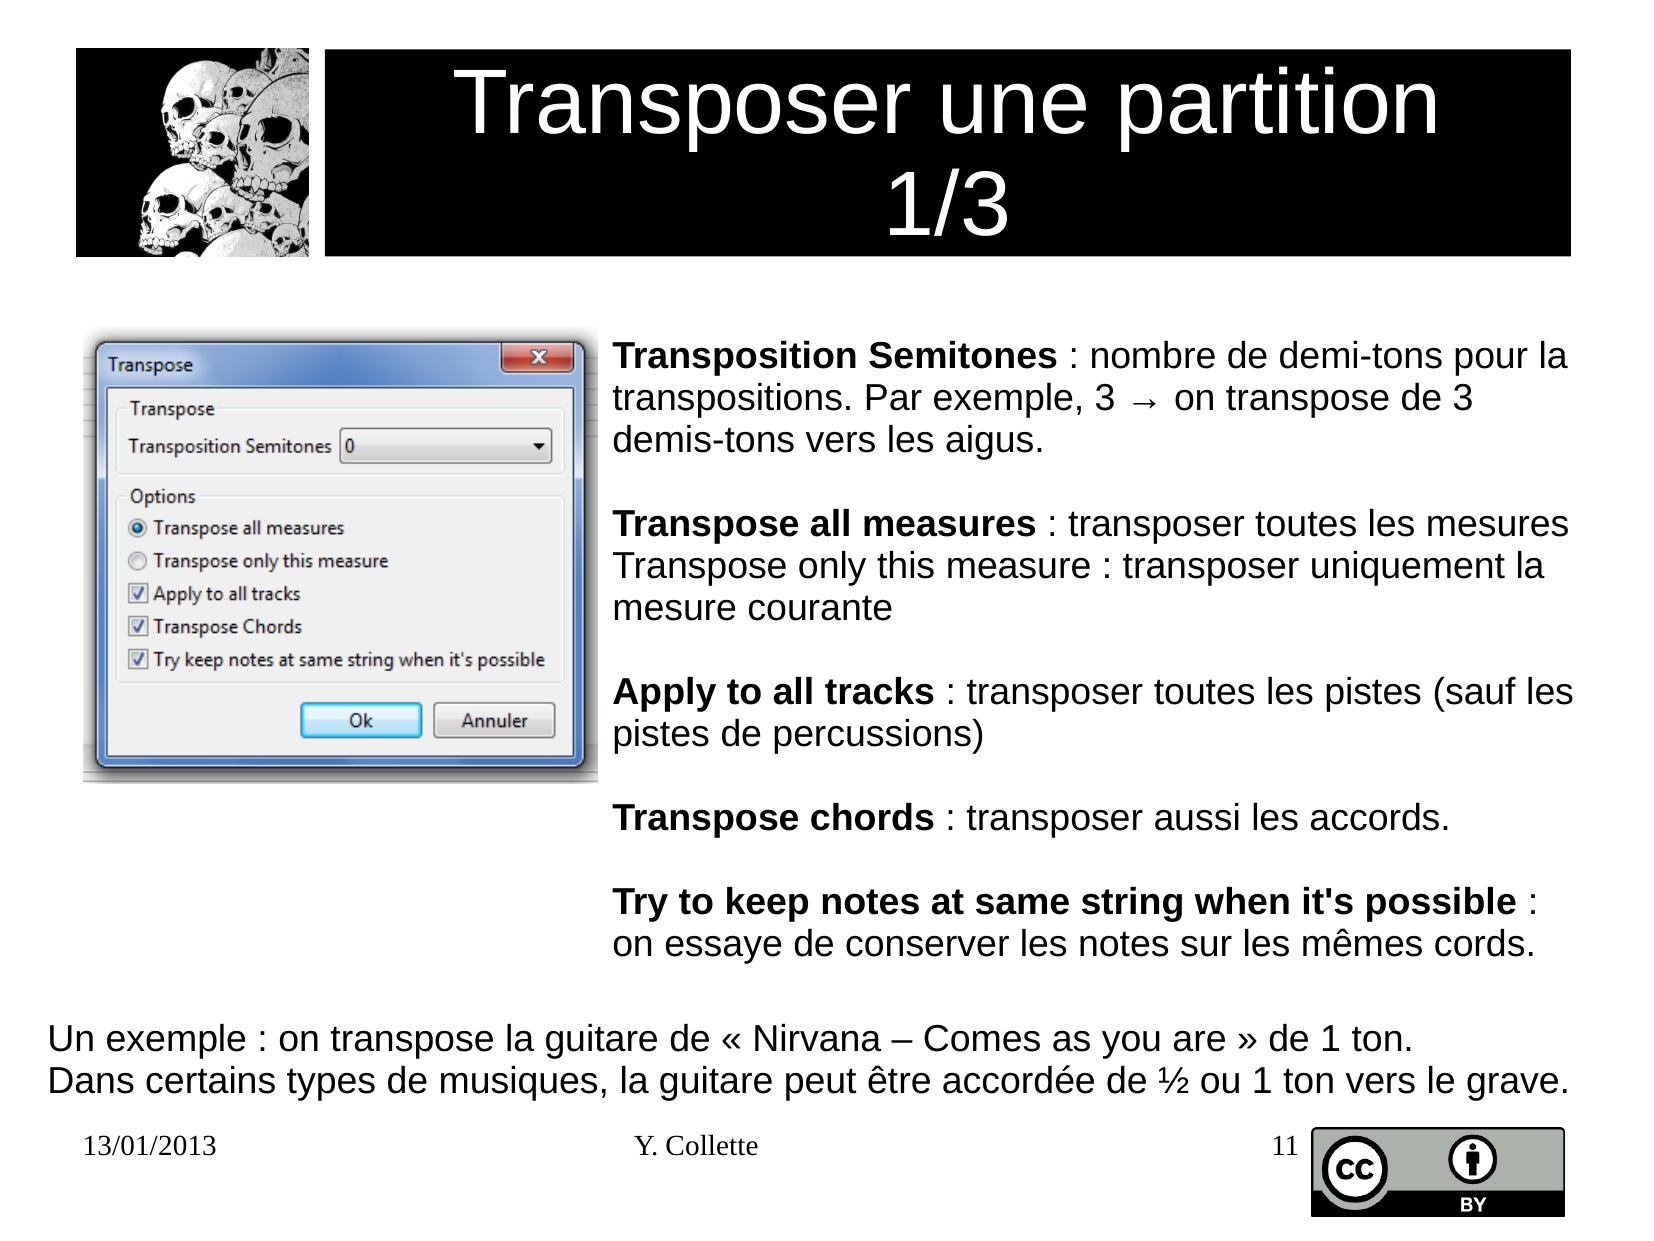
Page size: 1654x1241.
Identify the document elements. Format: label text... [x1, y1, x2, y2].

picture [76, 48, 309, 257]
text_box Un exemple : on transpose la guitare de « Nirvana – Comes as you are » de 1 ton. Dans certains types de musiques, la guitare peut être accordée de ½ ou 1 ton vers le grave. [32, 1009, 1603, 1109]
picture [83, 326, 597, 784]
picture [1311, 1127, 1565, 1217]
title Transposer une partition 1/3 [324, 49, 1571, 257]
text_box Transposition Semitones : nombre de demi-tons pour la transpositions. Par exemple, 3 → on transpose de 3 demis-tons vers les aigus. Transpose all measures : transposer toutes les mesures Transpose only this measure : transposer uniquement la mesure courante Apply to all tracks : transposer toutes les pistes (sauf les pistes de percussions) Transpose chords : transposer aussi les accords. Try to keep notes at same string when it's possible : on essaye de conserver les notes sur les mêmes cords. [597, 326, 1598, 972]
